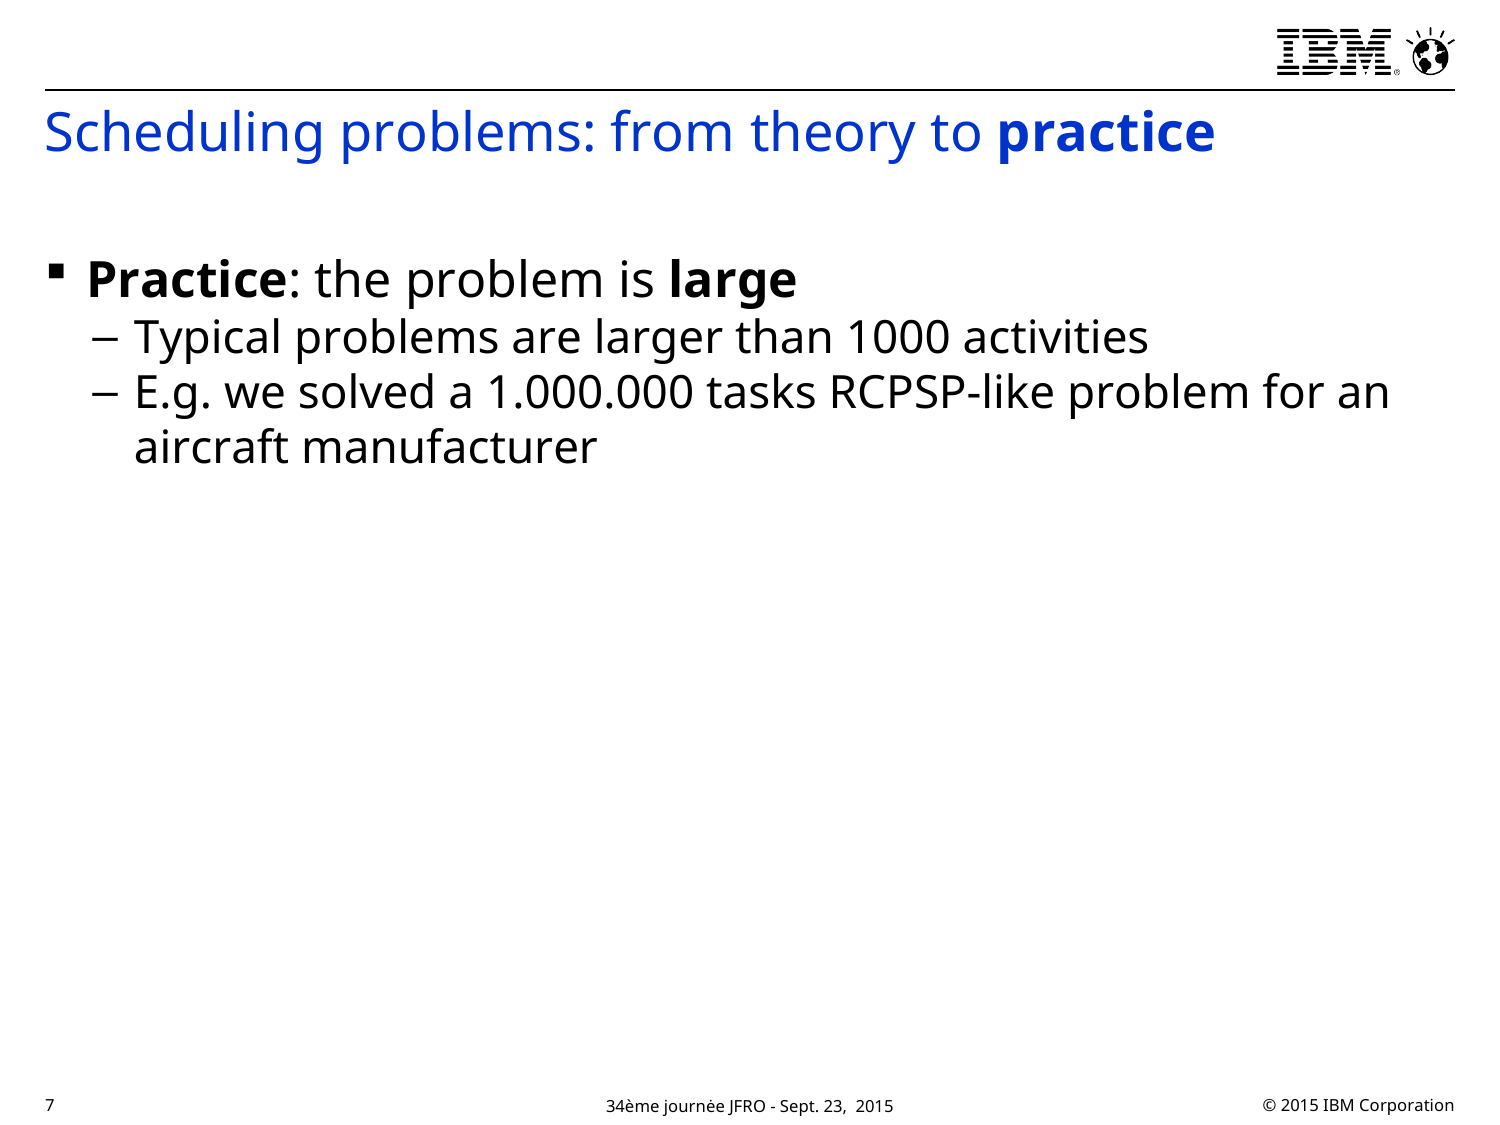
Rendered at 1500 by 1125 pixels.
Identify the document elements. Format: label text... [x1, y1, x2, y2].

title Scheduling problems: from theory to practice [29, 97, 1455, 203]
list Practice: the problem is large Typical problems are larger than 1000 activities E.g. we solved a 1.000.000 tasks RCPSP-like problem for an aircraft manufacturer [29, 239, 1455, 1066]
picture [1260, 10, 1468, 90]
